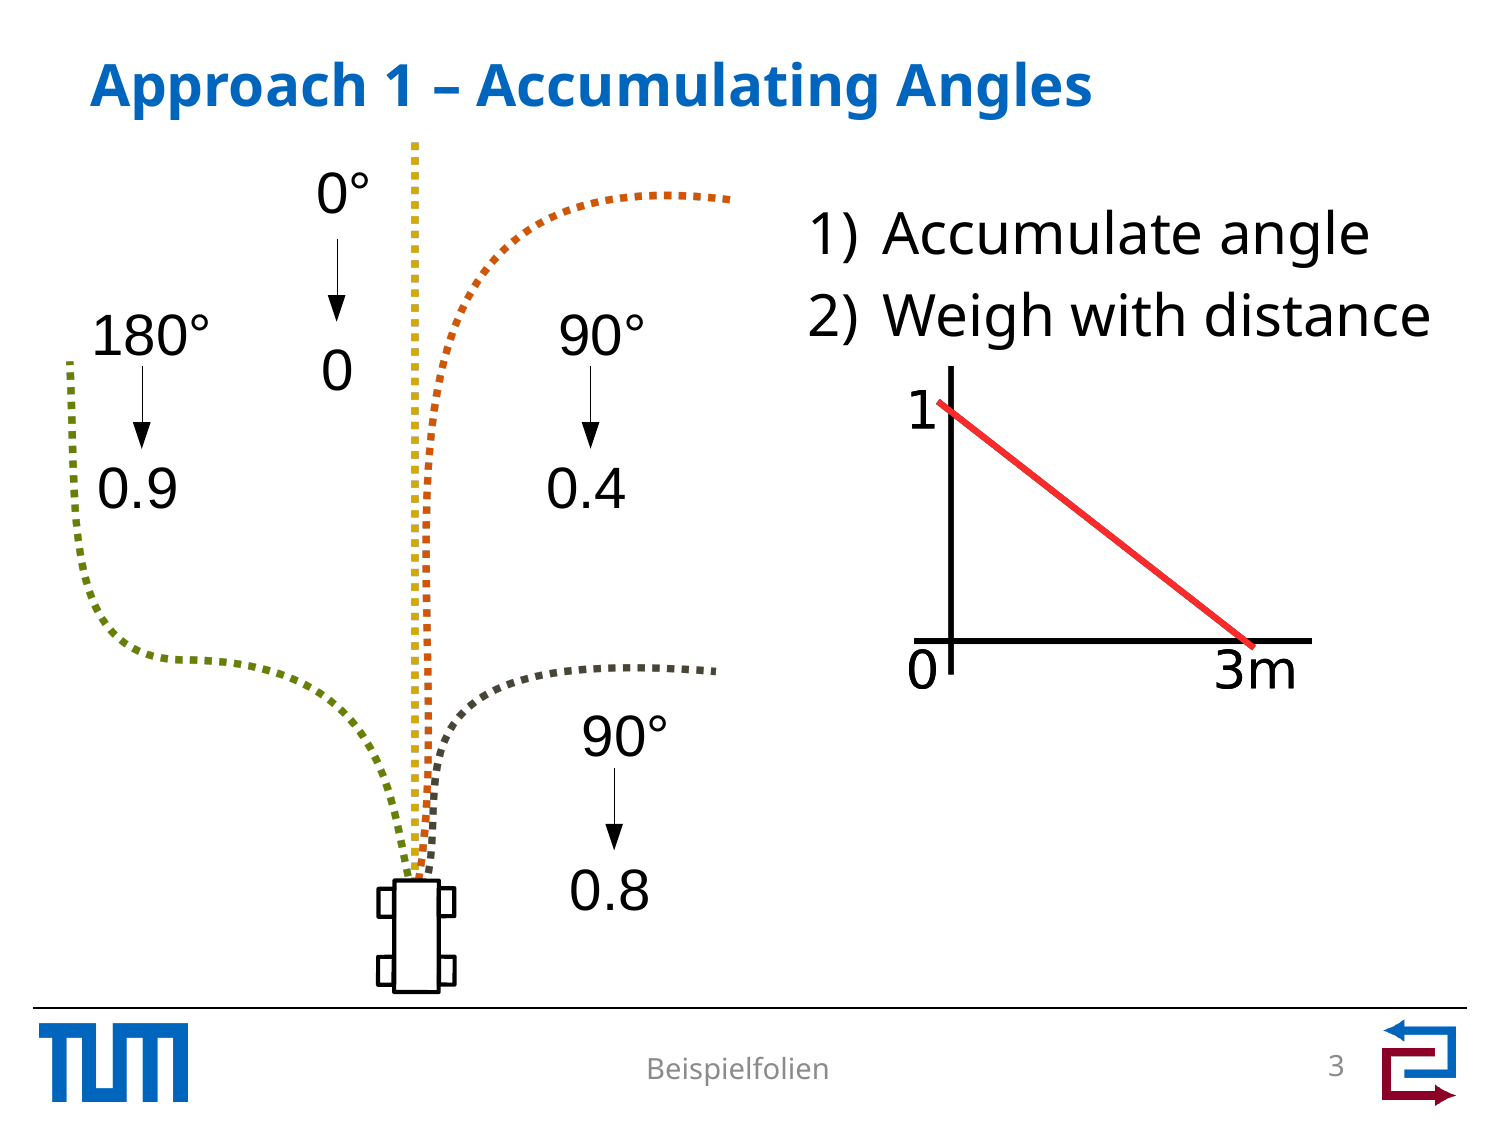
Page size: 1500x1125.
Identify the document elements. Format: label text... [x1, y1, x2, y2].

text_box 0° [301, 153, 479, 234]
list Accumulate angle Weigh with distance [792, 188, 1465, 721]
text_box 0 [307, 330, 485, 411]
slide_number <Foliennummer> [1222, 1036, 1360, 1097]
picture [615, 777, 735, 916]
title Approach 1 – Accumulating Angles [75, 23, 1489, 143]
picture [1382, 1019, 1456, 1106]
text_box 90° [566, 696, 745, 777]
text_box 0.4 [531, 448, 709, 529]
footer Beispielfolien [253, 1037, 1223, 1099]
text_box 90° [543, 295, 721, 376]
picture [66, 142, 735, 916]
text_box 0.8 [555, 850, 733, 931]
text_box 180° [76, 295, 254, 376]
text_box 0.9 [82, 448, 260, 529]
picture [39, 1023, 188, 1102]
picture [909, 366, 1312, 690]
text_box [378, 880, 455, 993]
